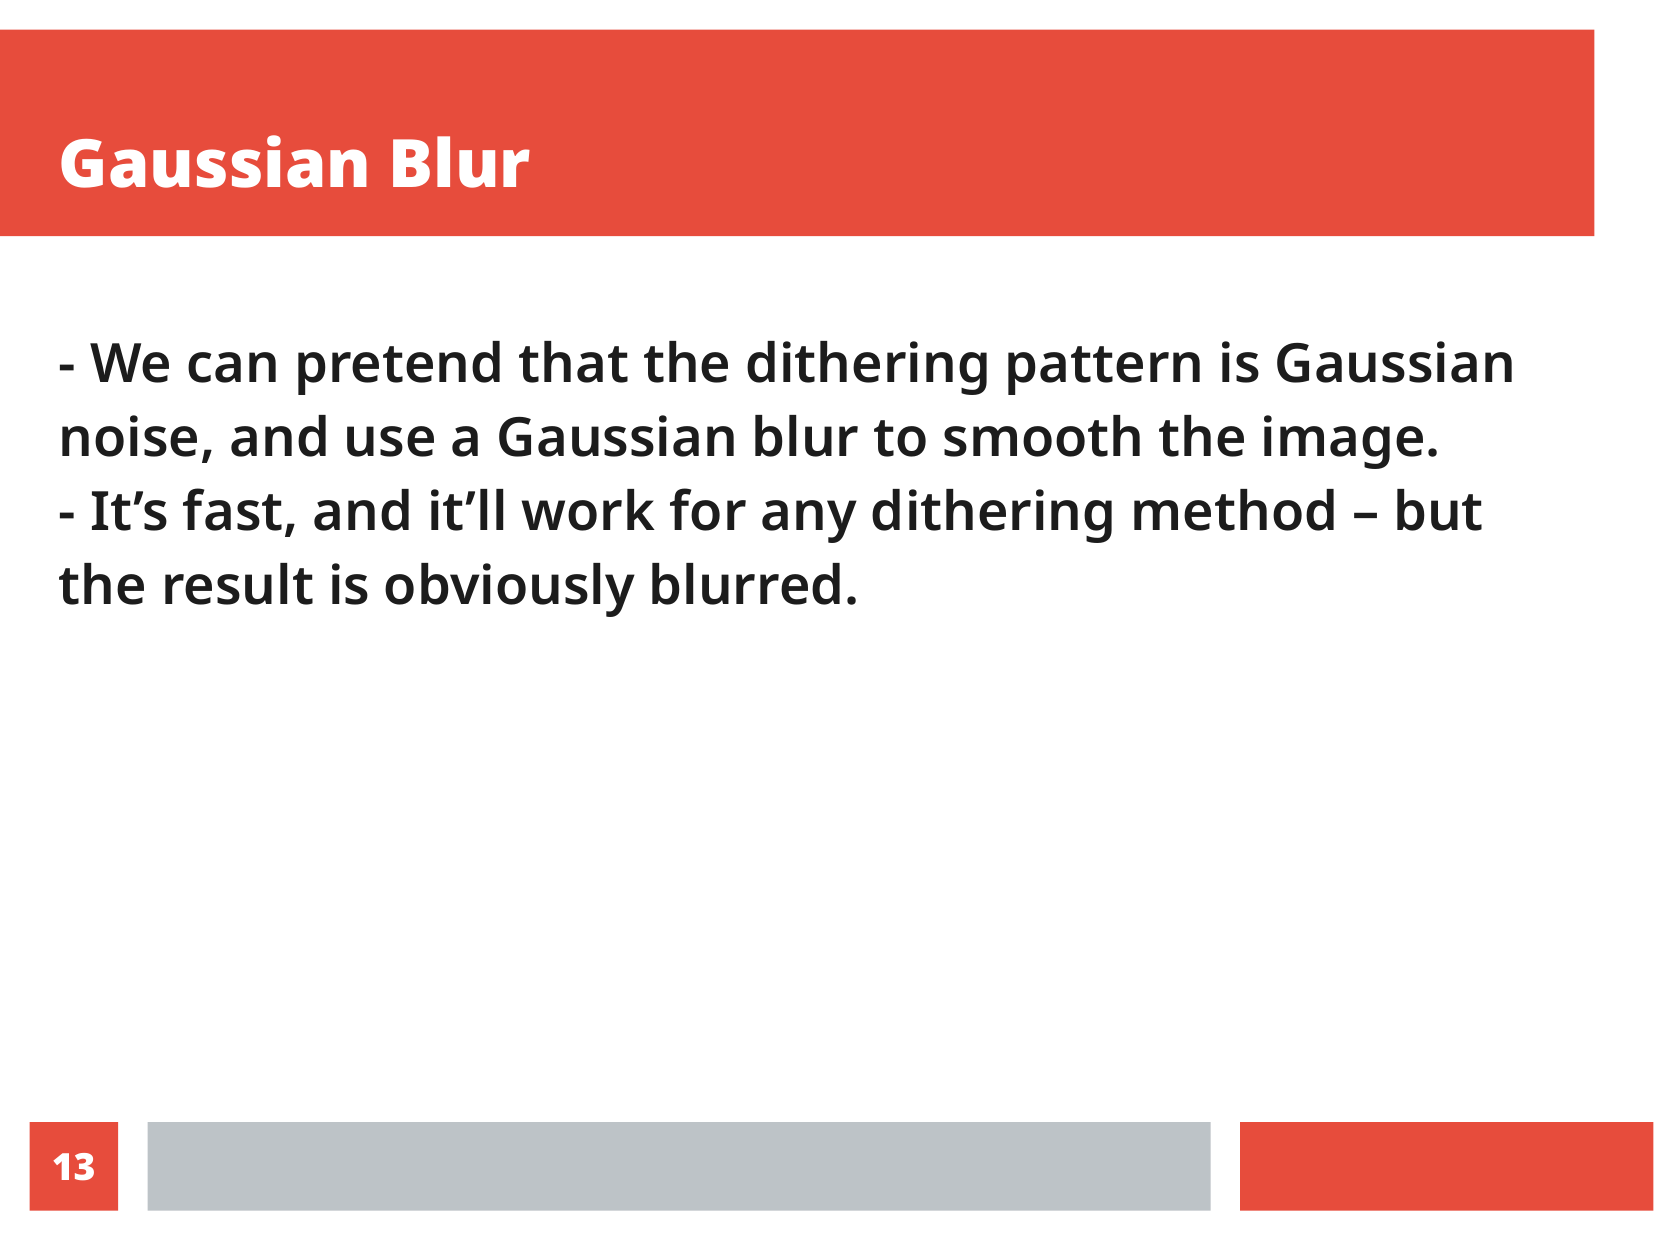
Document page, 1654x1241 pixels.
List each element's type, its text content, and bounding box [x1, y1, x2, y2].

title Gaussian Blur [59, 59, 1595, 207]
list - We can pretend that the dithering pattern is Gaussian noise, and use a Gaussian blur to smooth the image. - It’s fast, and it’ll work for any dithering method – but the result is obviously blurred. [59, 324, 1565, 1093]
